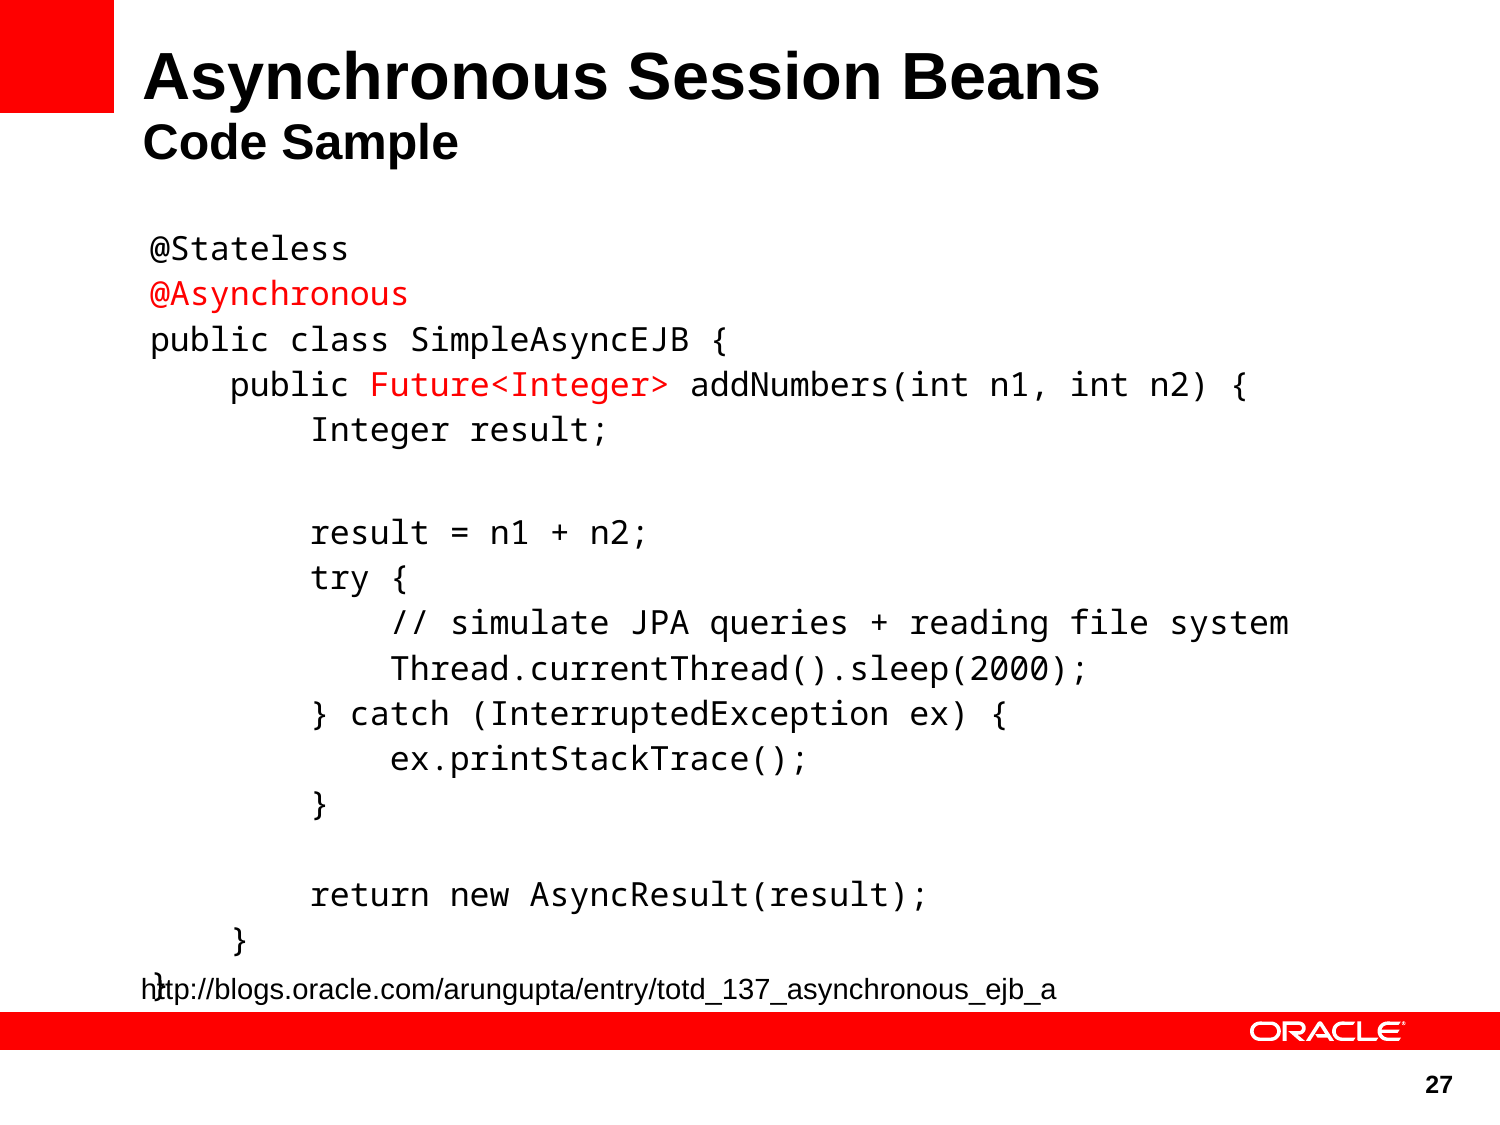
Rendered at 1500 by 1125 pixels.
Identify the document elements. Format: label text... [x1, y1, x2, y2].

picture [0, 0, 114, 113]
picture [0, 1012, 1500, 1050]
list @Stateless @Asynchronous public class SimpleAsyncEJB { public Future<Integer> addNumbers(int n1, int n2) { Integer result; result = n1 + n2; try { // simulate JPA queries + reading file system Thread.currentThread().sleep(2000); } catch (InterruptedException ex) { ex.printStackTrace(); } return new AsyncResult(result); } } [150, 224, 1387, 953]
text_box http://blogs.oracle.com/arungupta/entry/totd_137_asynchronous_ejb_a [126, 962, 1088, 1038]
title Asynchronous Session Beans Code Sample [128, 26, 1372, 183]
